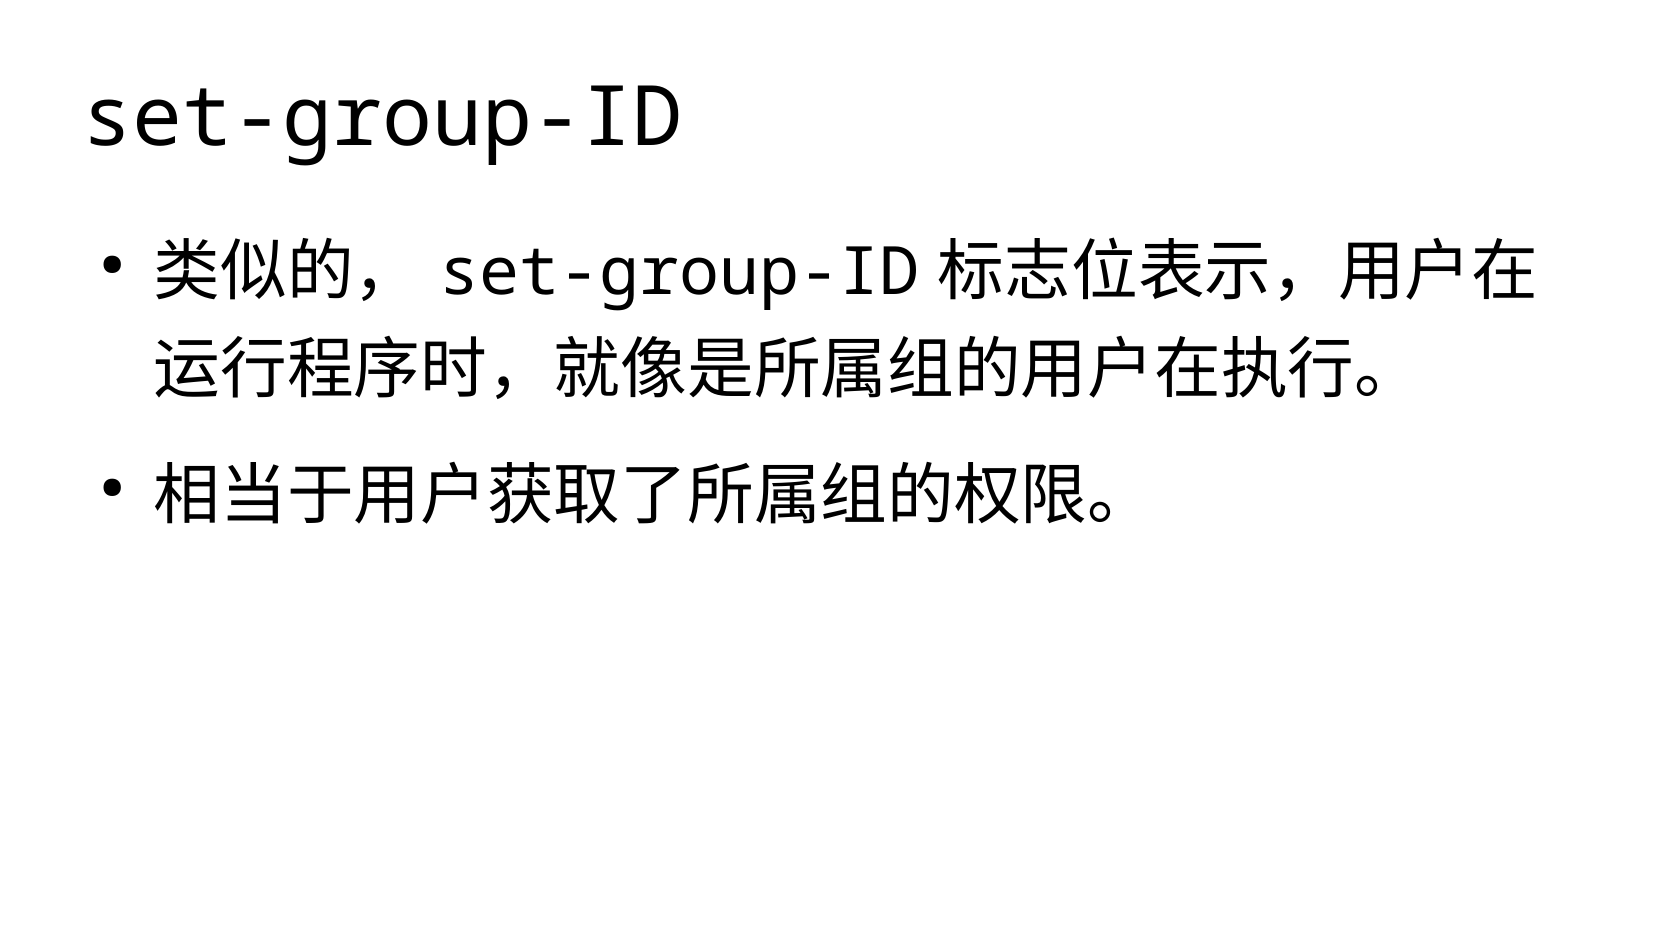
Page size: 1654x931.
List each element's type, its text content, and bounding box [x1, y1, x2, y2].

title set-group-ID [82, 37, 1571, 189]
list 类似的，set-group-ID标志位表示，用户在运行程序时，就像是所属组的用户在执行。 相当于用户获取了所属组的权限。 [82, 217, 1571, 758]
